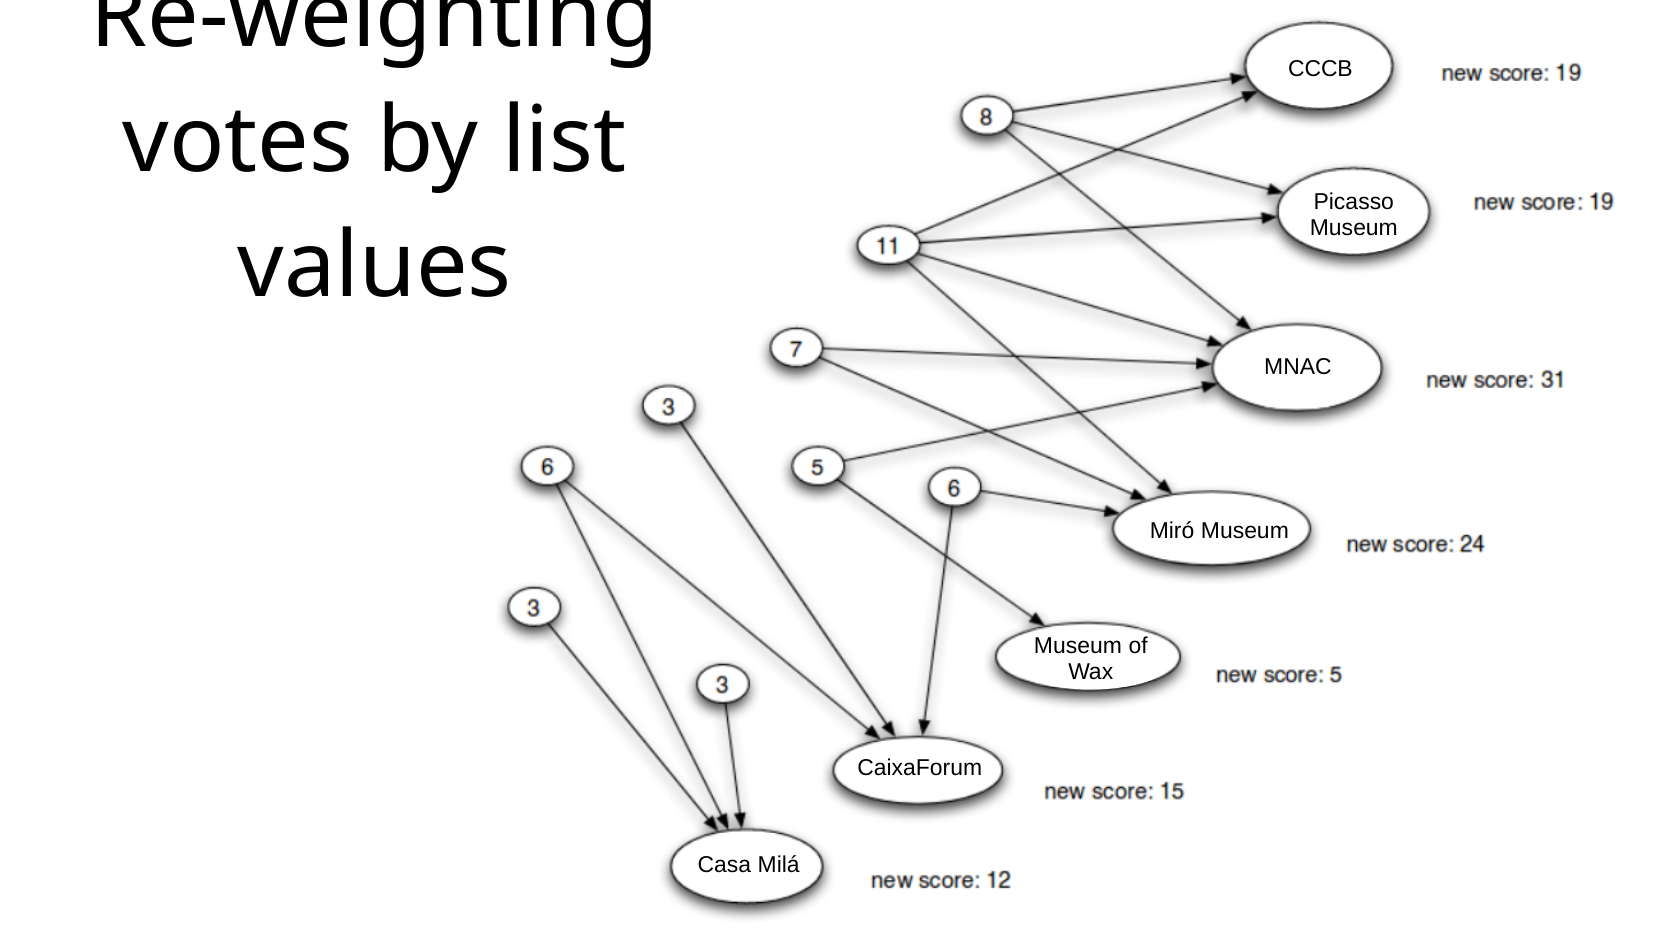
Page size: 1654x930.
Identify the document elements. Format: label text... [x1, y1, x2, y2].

text_box MNAC [1230, 328, 1366, 406]
text_box Miró Museum [1135, 499, 1304, 562]
text_box Picasso Museum [1285, 176, 1422, 254]
text_box Museum of Wax [1007, 627, 1175, 690]
text_box CaixaForum [845, 741, 995, 794]
text_box Casa Milá [678, 838, 820, 891]
text_box CCCB [1252, 29, 1389, 108]
picture [405, 3, 1650, 930]
title Re-weighting votes by list values [0, 1, 751, 270]
